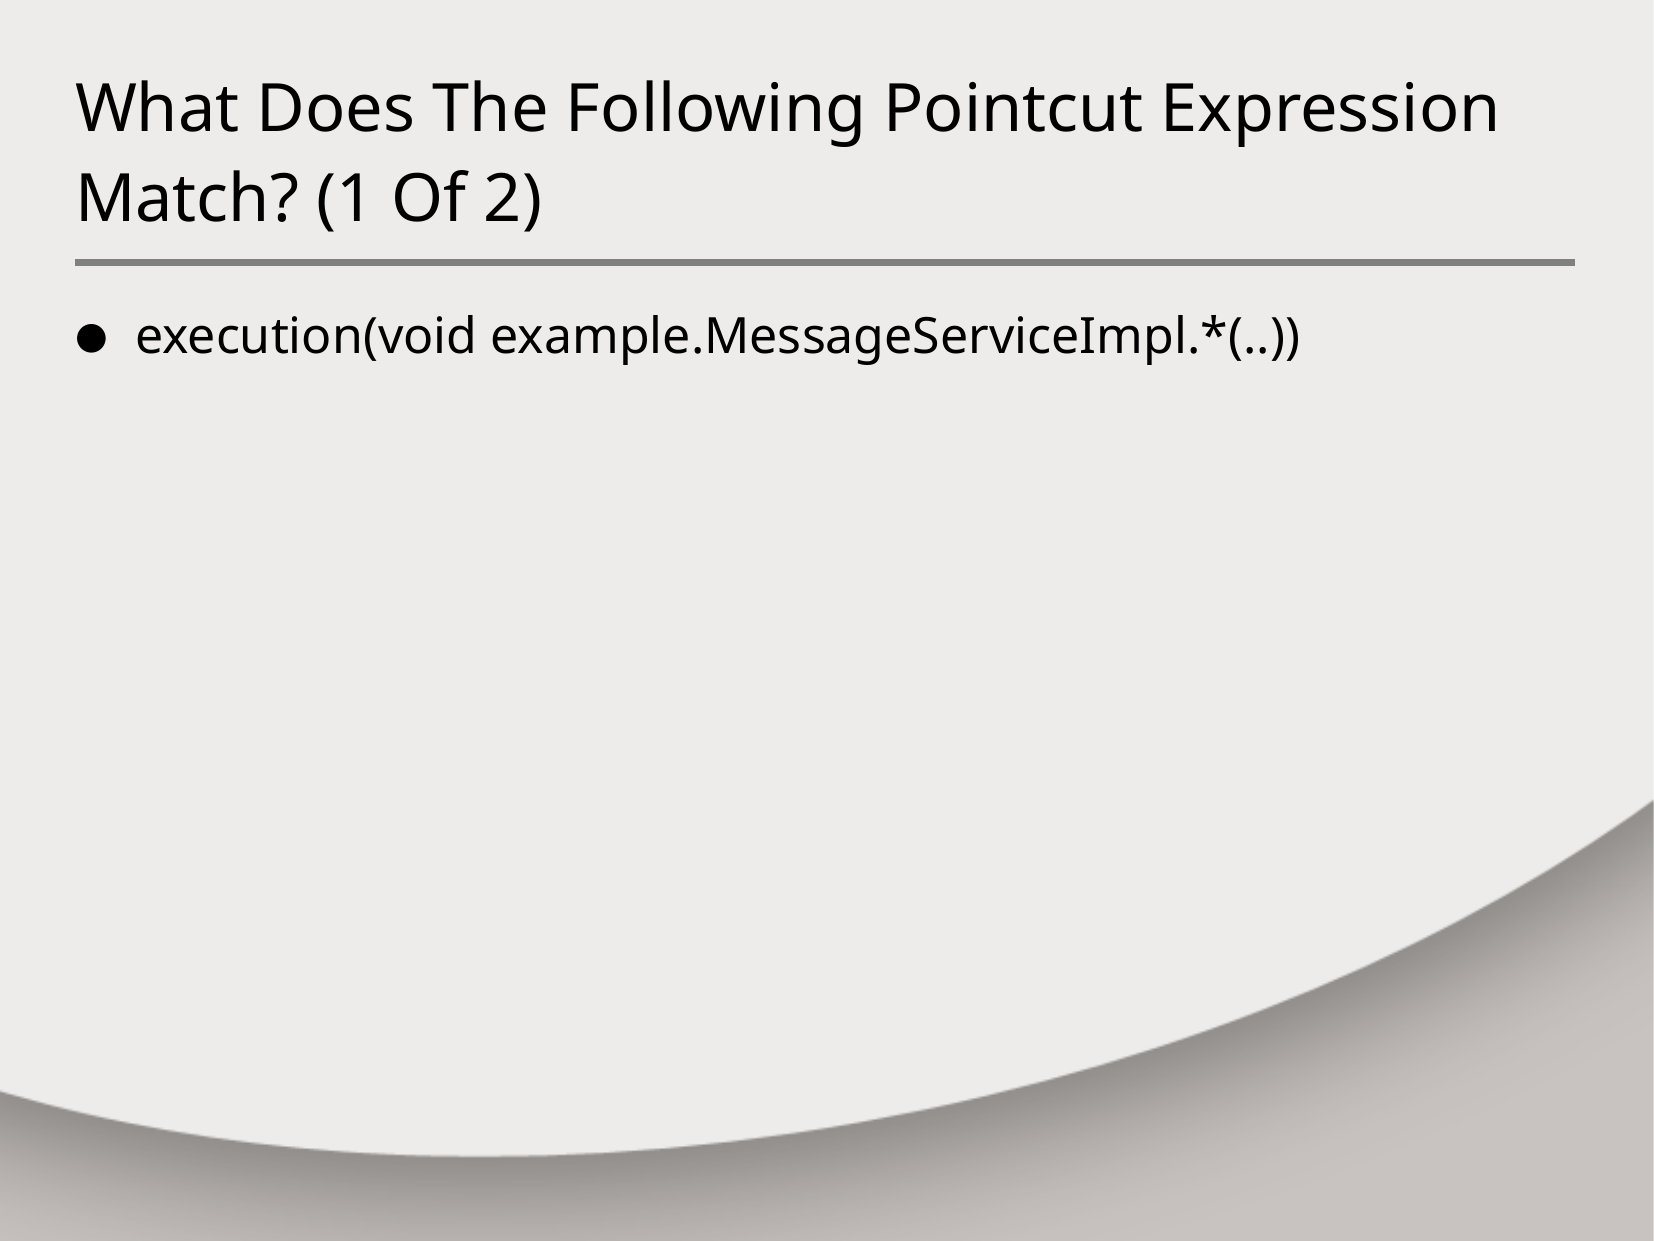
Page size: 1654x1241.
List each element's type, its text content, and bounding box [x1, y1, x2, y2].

title What Does The Following Pointcut Expression Match? (1 Of 2) [75, 75, 1576, 226]
list execution(void example.MessageServiceImpl.*(..)) [75, 300, 1576, 1163]
picture [0, 0, 1654, 1241]
